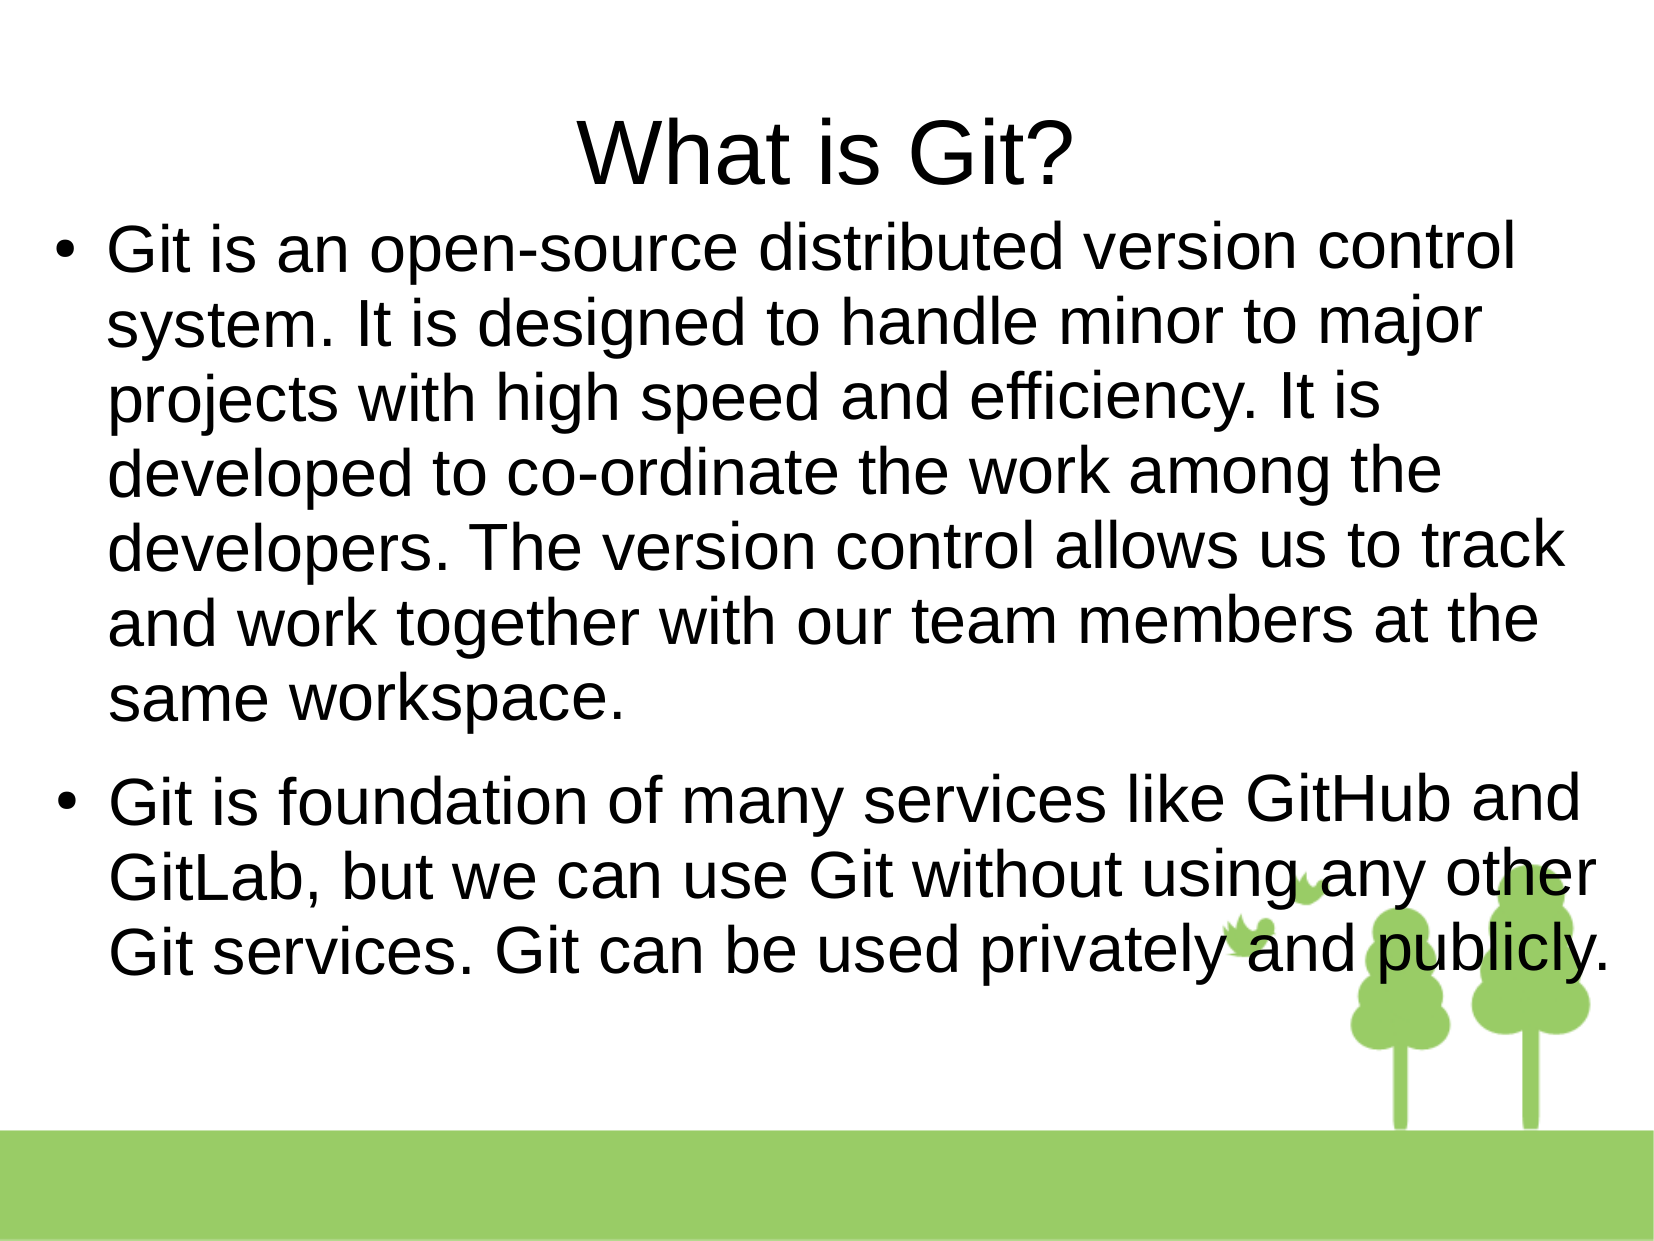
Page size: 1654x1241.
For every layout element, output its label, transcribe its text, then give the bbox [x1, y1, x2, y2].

title What is Git? [82, 49, 1571, 212]
list Git is an open-source distributed version control system. It is designed to handle minor to major projects with high speed and efficiency. It is developed to co-ordinate the work among the developers. The version control allows us to track and work together with our team members at the same workspace. Git is foundation of many services like GitHub and GitLab, but we can use Git without using any other Git services. Git can be used privately and publicly. [35, 207, 1630, 1104]
picture [0, 0, 1654, 1241]
